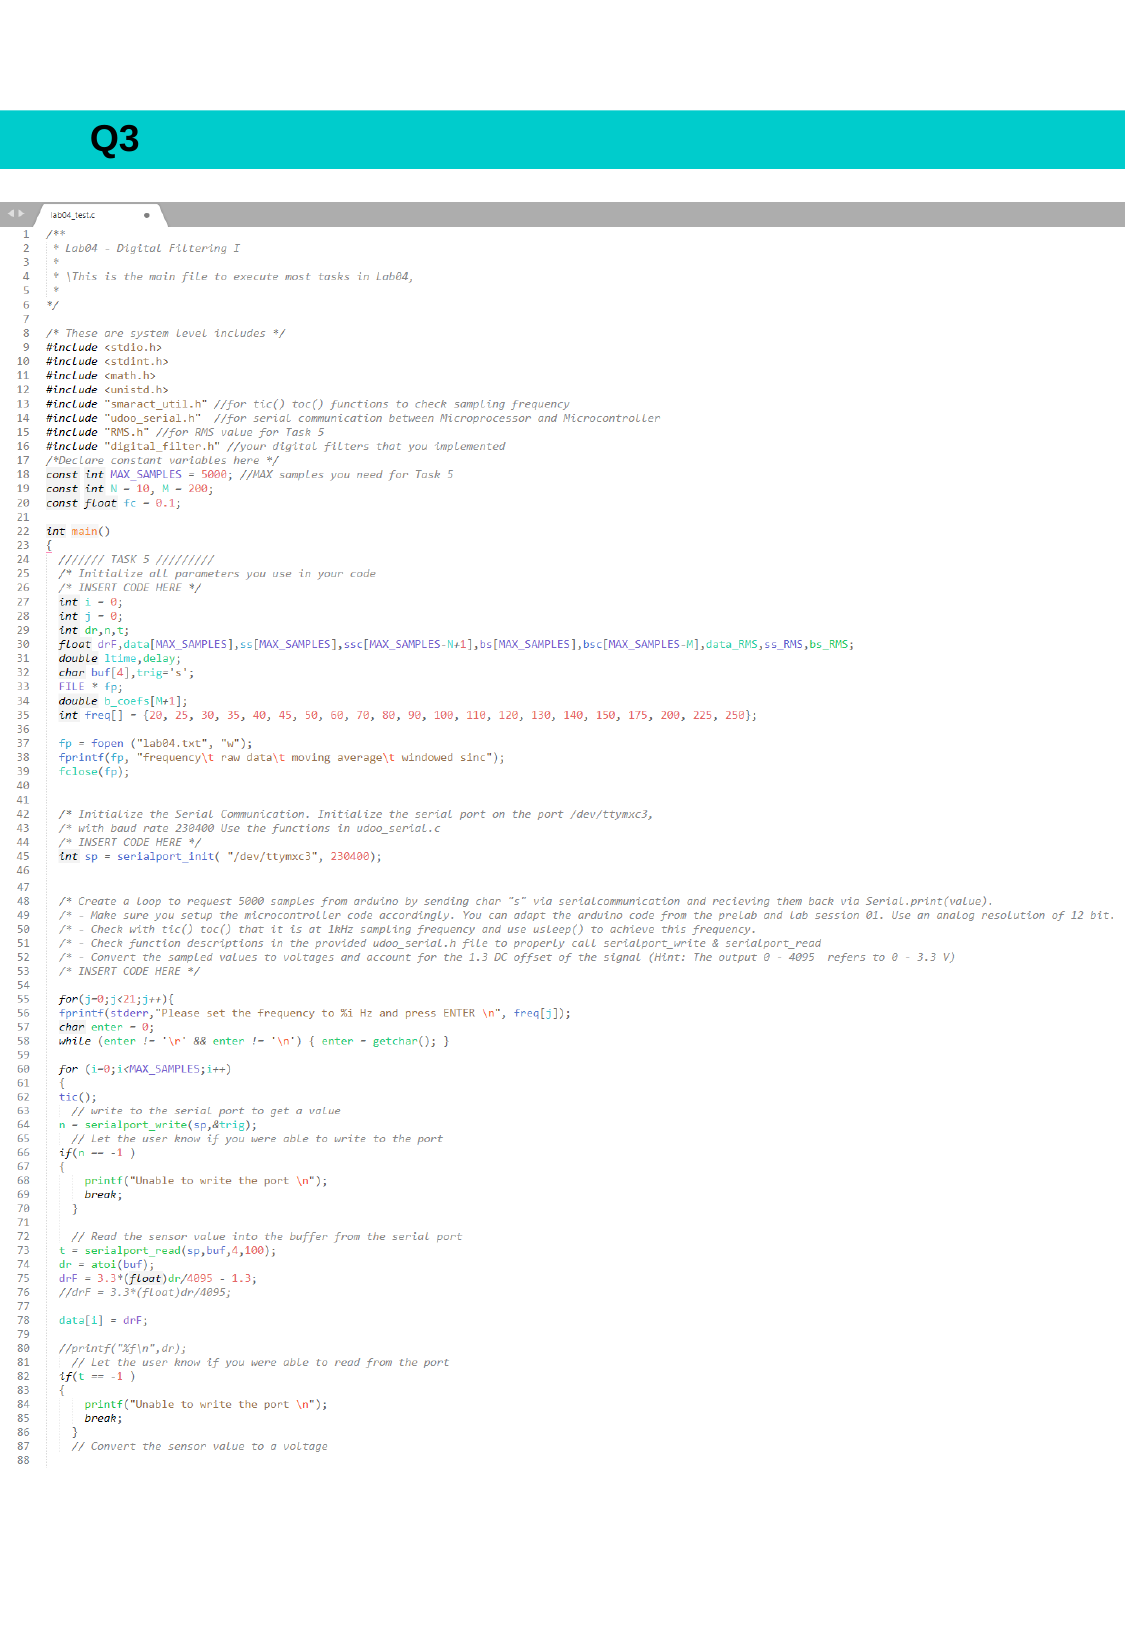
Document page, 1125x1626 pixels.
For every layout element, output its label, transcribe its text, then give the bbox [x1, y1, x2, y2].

text_box Q3 [0, 110, 1125, 169]
picture [0, 878, 1125, 1468]
picture [0, 202, 1125, 877]
